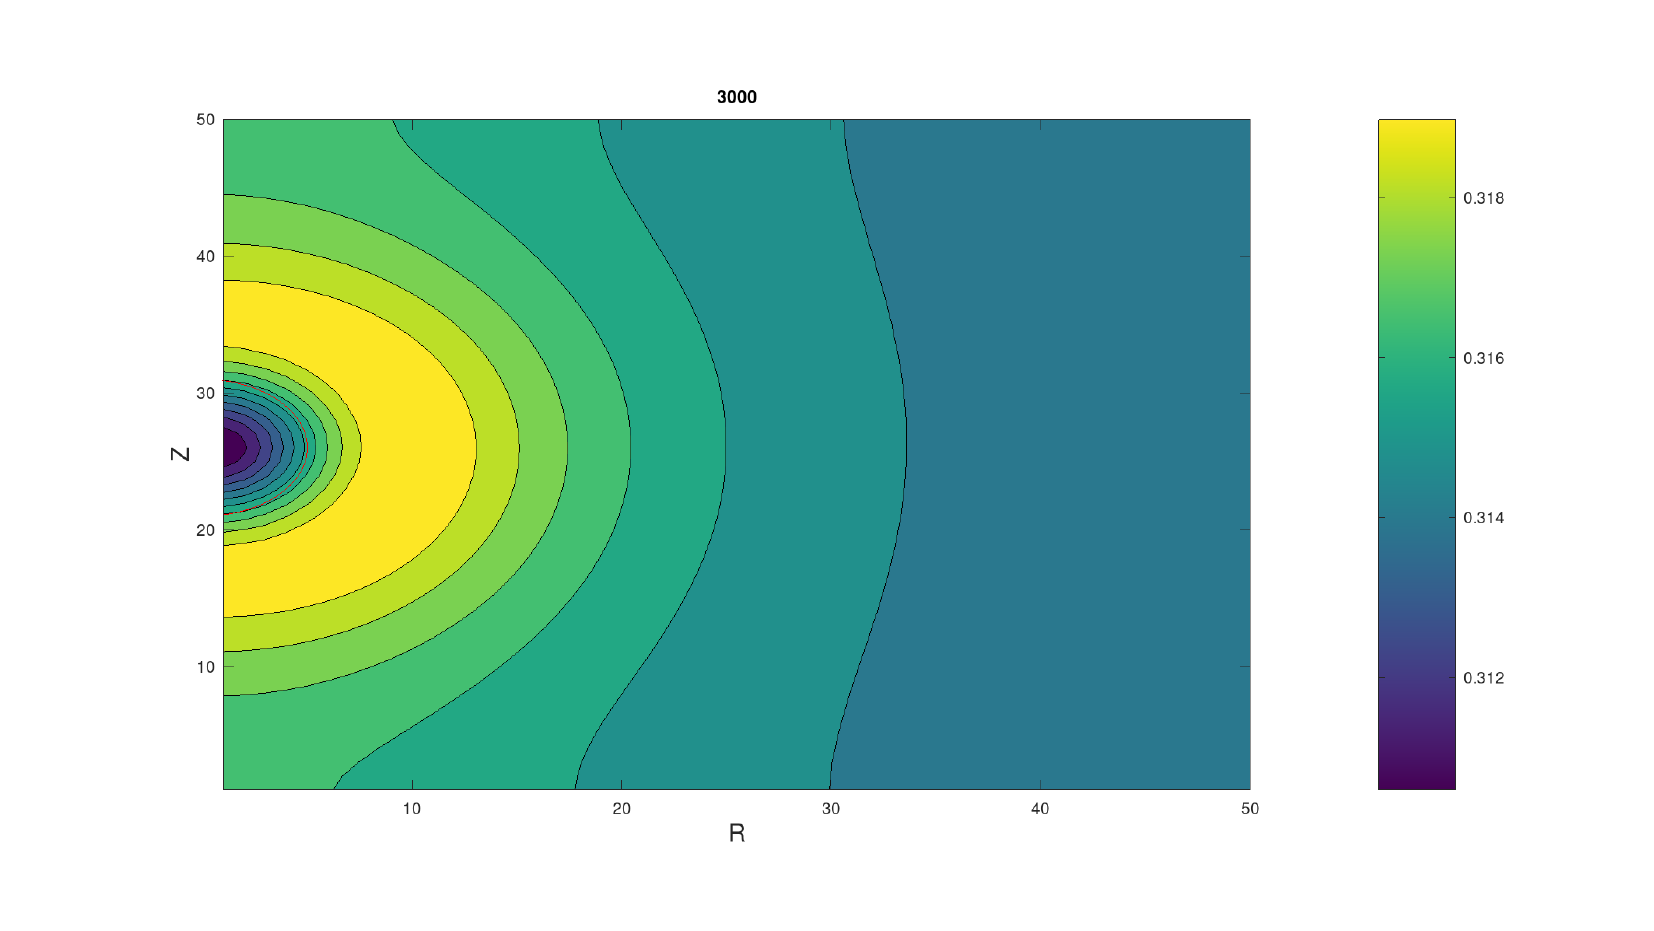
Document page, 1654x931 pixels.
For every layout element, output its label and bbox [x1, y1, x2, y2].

picture [8, 57, 1654, 880]
